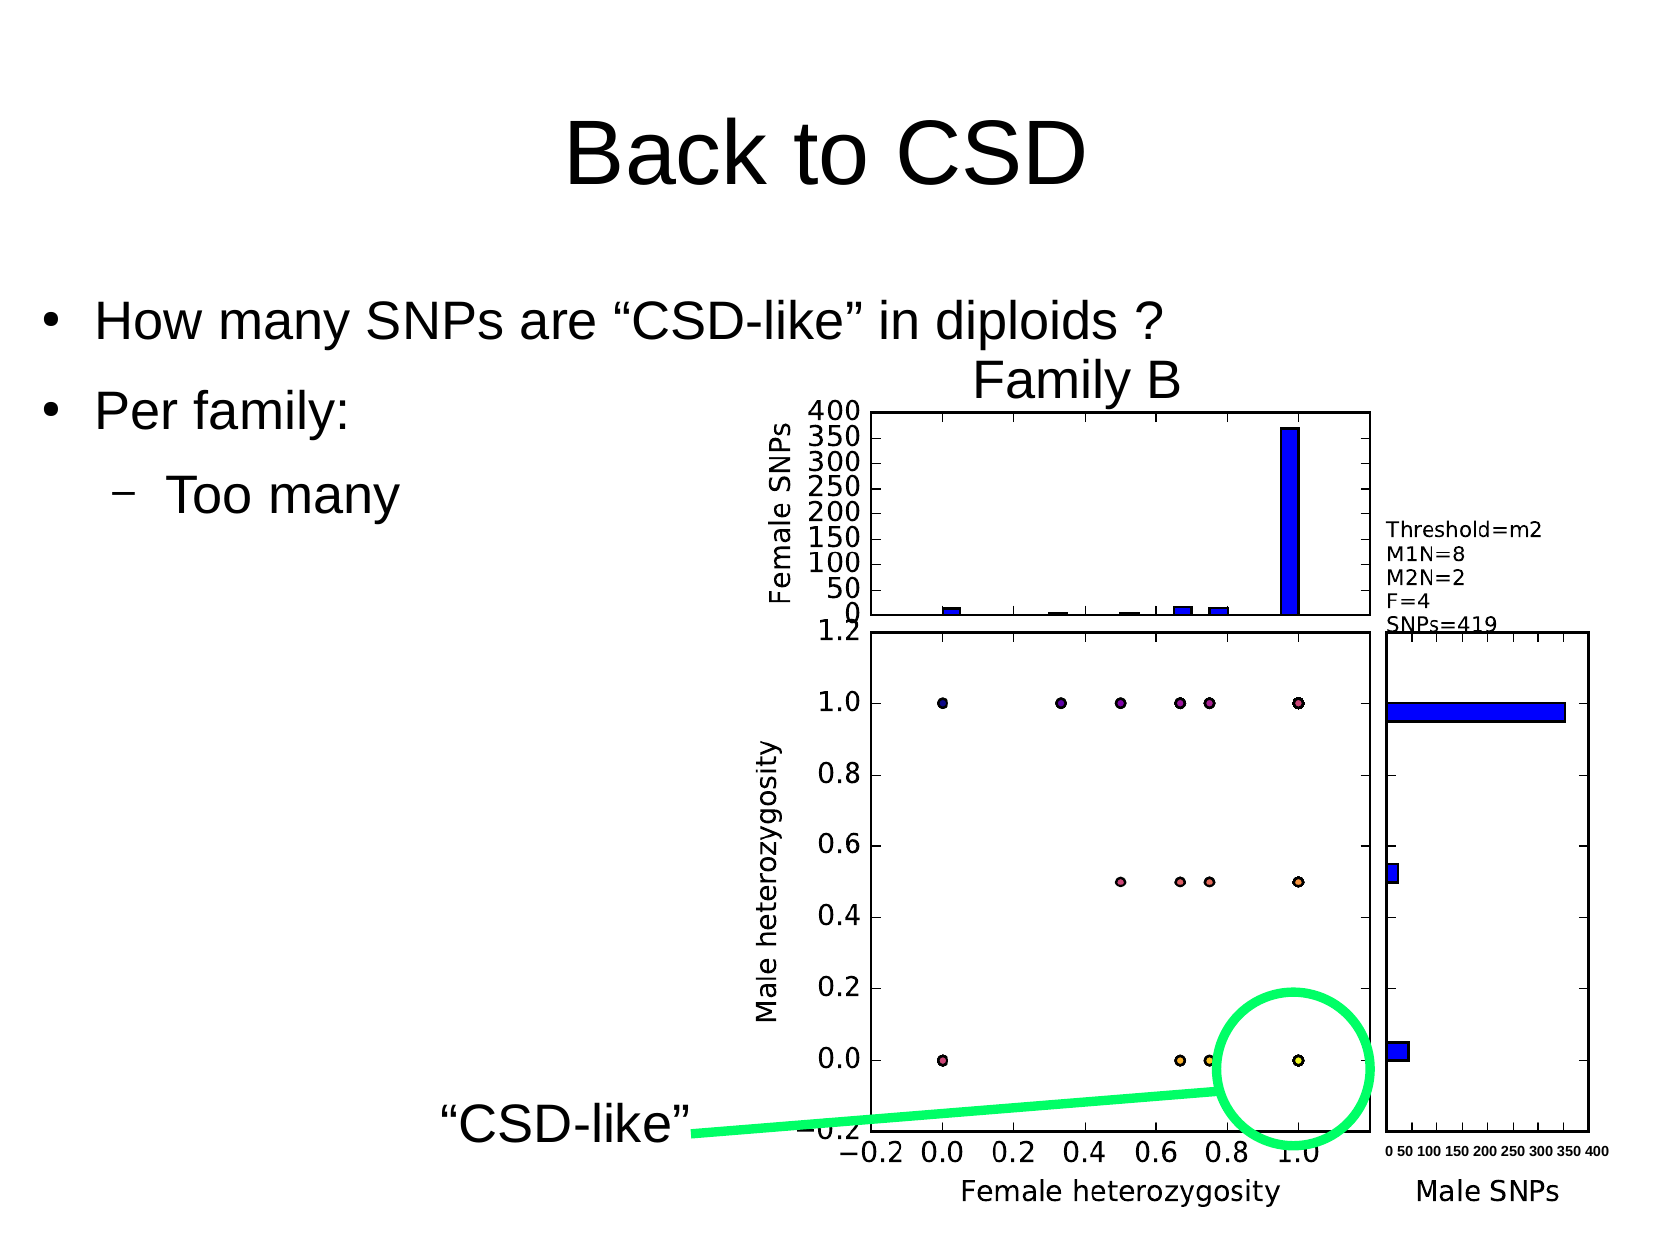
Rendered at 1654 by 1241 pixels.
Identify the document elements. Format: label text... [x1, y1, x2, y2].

list How many SNPs are “CSD-like” in diploids ? Per family: Too many [23, 290, 1512, 1010]
picture [755, 363, 1625, 1217]
picture [1222, 1010, 1365, 1141]
text_box Family B [972, 349, 1323, 426]
title Back to CSD [82, 49, 1571, 257]
picture [755, 1010, 1236, 1120]
text_box 0 50 100 150 200 250 300 350 400 [1346, 1135, 1630, 1170]
text_box “CSD-like” [440, 1093, 792, 1170]
